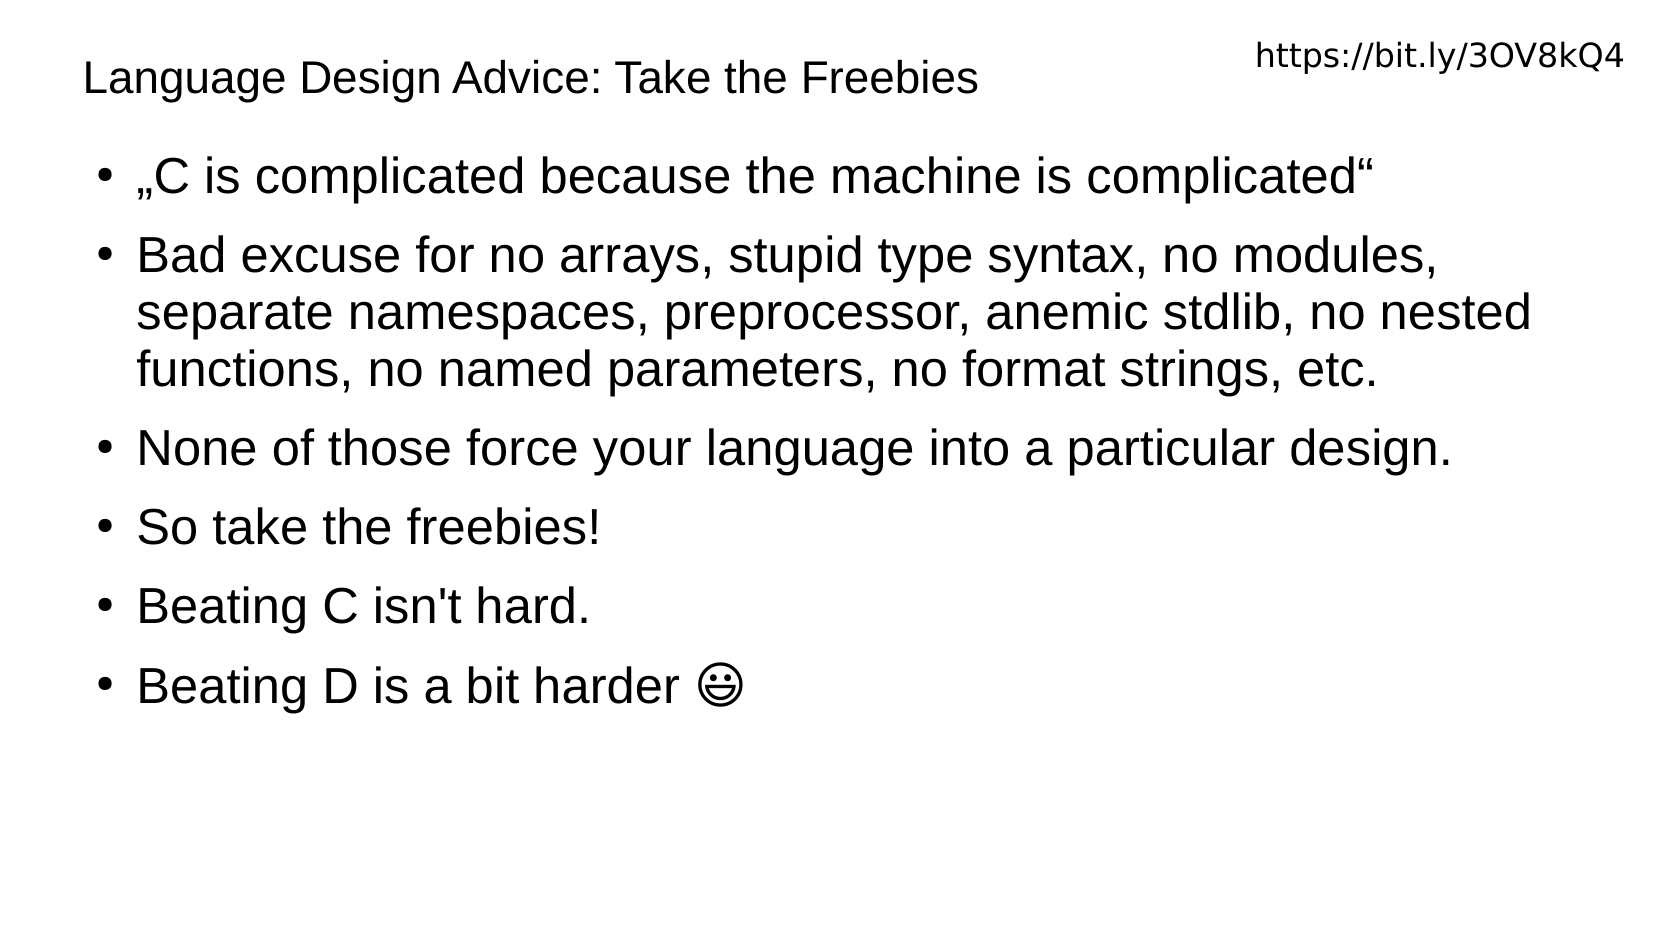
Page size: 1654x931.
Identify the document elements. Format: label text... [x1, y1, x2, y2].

list „C is complicated because the machine is complicated“ Bad excuse for no arrays, stupid type syntax, no modules, separate namespaces, preprocessor, anemic stdlib, no nested functions, no named parameters, no format strings, etc. None of those force your language into a particular design. So take the freebies! Beating C isn't hard. Beating D is a bit harder 😃 [82, 147, 1571, 758]
title Language Design Advice: Take the Freebies [82, 37, 1571, 119]
